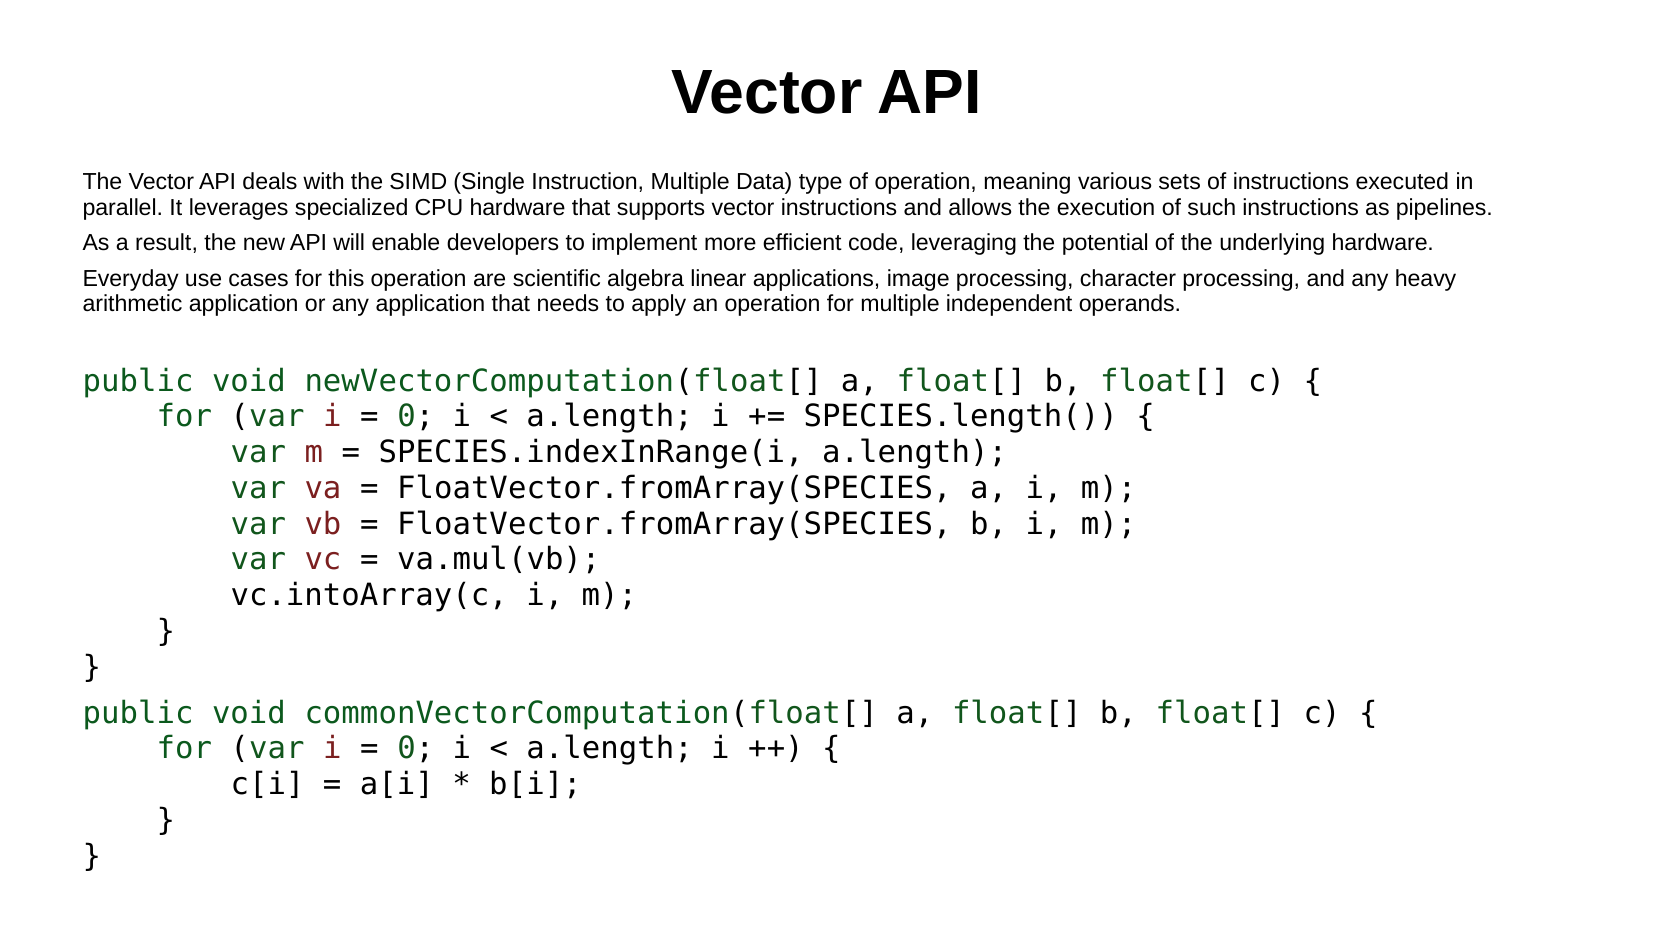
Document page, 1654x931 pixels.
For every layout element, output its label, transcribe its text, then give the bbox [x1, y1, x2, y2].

title Vector API [82, 37, 1571, 147]
list The Vector API deals with the SIMD (Single Instruction, Multiple Data) type of operation, meaning various sets of instructions executed in parallel. It leverages specialized CPU hardware that supports vector instructions and allows the execution of such instructions as pipelines. As a result, the new API will enable developers to implement more efficient code, leveraging the potential of the underlying hardware. Everyday use cases for this operation are scientific algebra linear applications, image processing, character processing, and any heavy arithmetic application or any application that needs to apply an operation for multiple independent operands. public void newVectorComputation(float[] a, float[] b, float[] c) { for (var i = 0; i < a.length; i += SPECIES.length()) { var m = SPECIES.indexInRange(i, a.length); var va = FloatVector.fromArray(SPECIES, a, i, m); var vb = FloatVector.fromArray(SPECIES, b, i, m); var vc = va.mul(vb); vc.intoArray(c, i, m); } } public void commonVectorComputation(float[] a, float[] b, float[] c) { for (var i = 0; i < a.length; i ++) { c[i] = a[i] * b[i]; } } [82, 168, 1538, 889]
